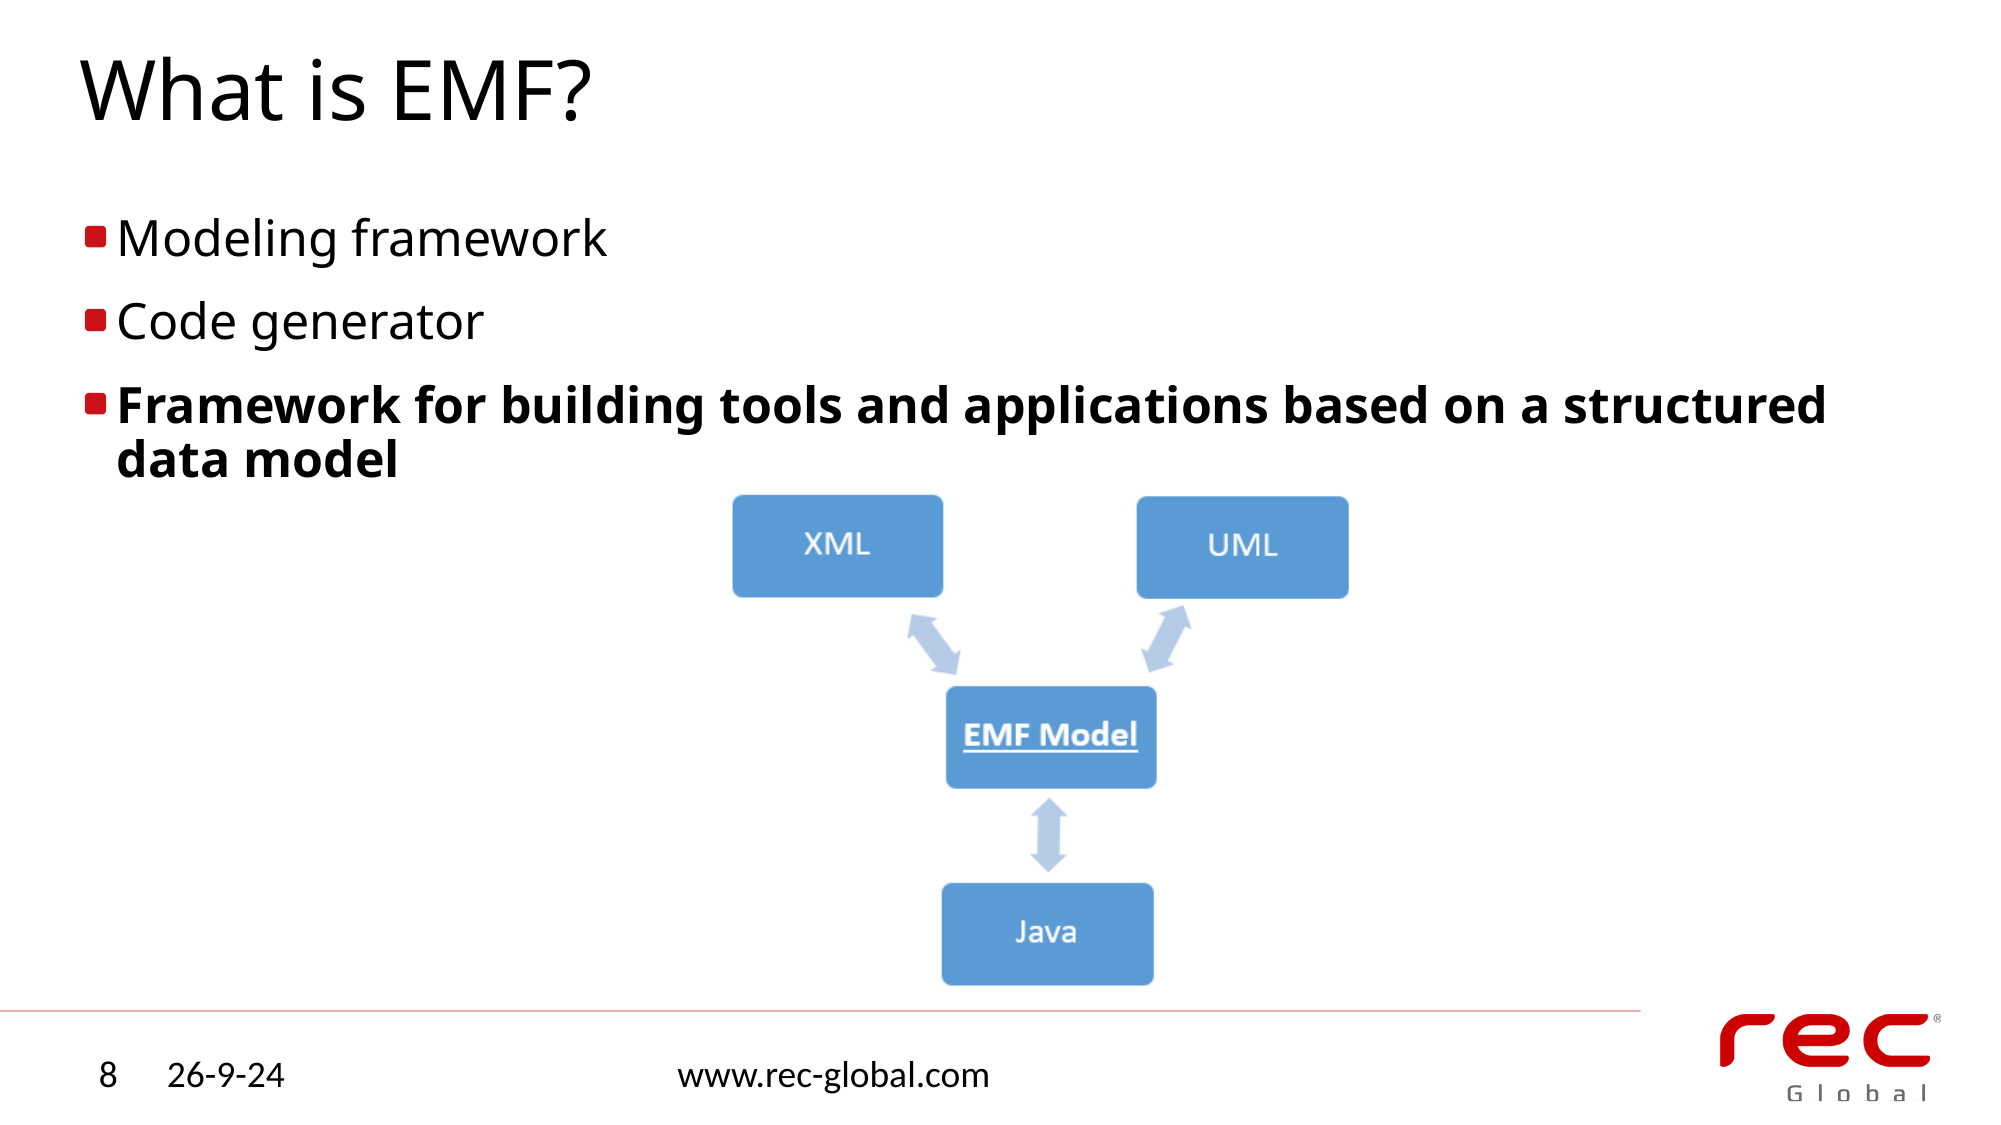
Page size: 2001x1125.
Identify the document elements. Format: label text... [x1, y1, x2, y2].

slide_number 15-11-25 [152, 1042, 327, 1103]
list Modeling framework Code generator Framework for building tools and applications based on a structured data model [64, 205, 1934, 460]
picture [1720, 1014, 1941, 1102]
picture [720, 484, 1359, 994]
title What is EMF? [64, 0, 1934, 188]
footer www.rec-global.com [662, 1042, 1338, 1103]
slide_number <numer> [64, 1042, 152, 1103]
